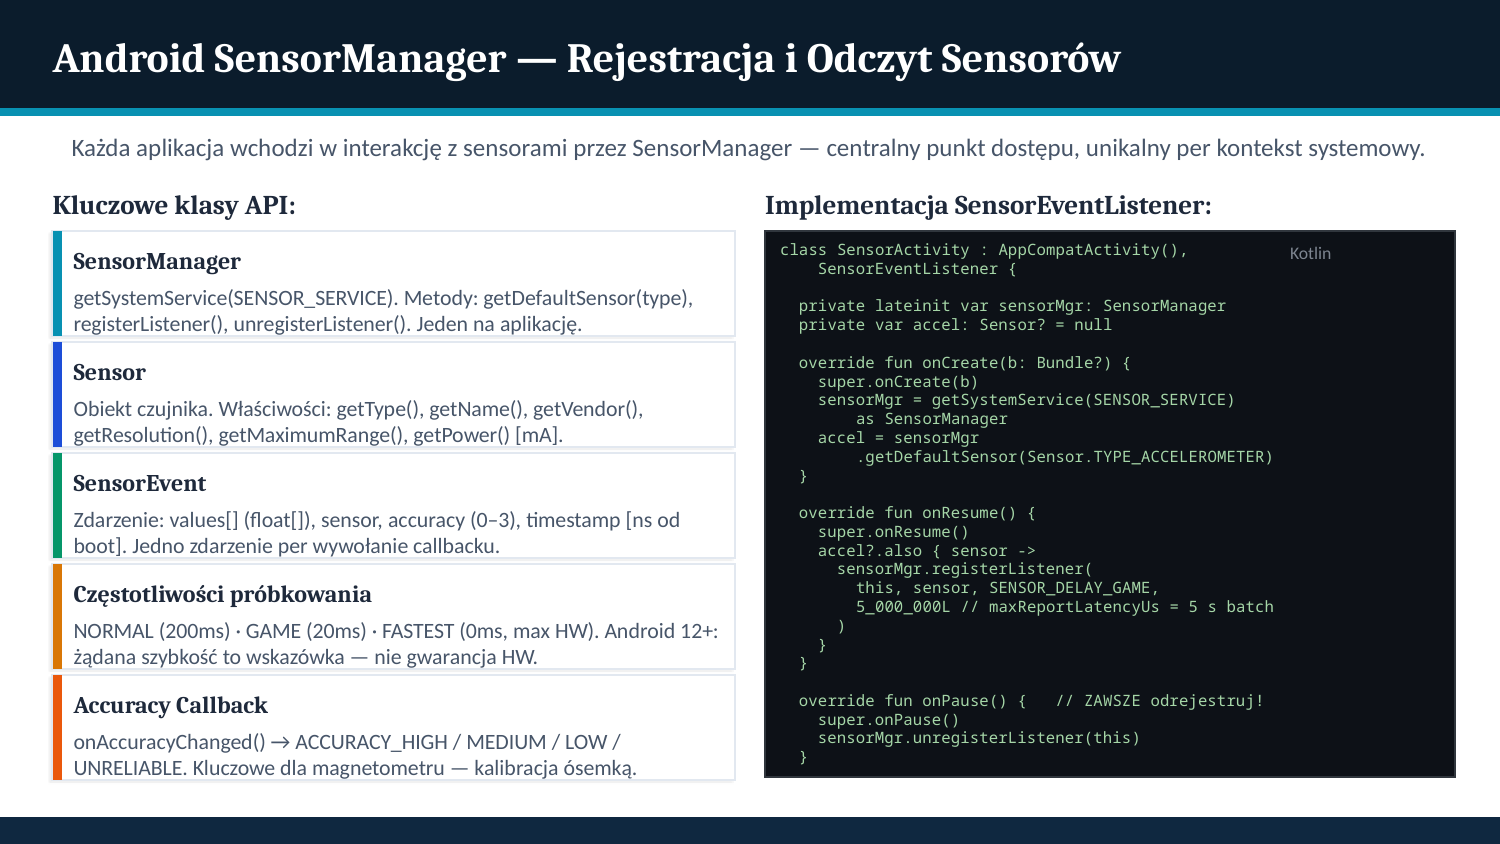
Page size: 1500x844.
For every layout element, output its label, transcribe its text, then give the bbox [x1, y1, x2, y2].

text_box Android SensorManager — Rejestracja i Odczyt Sensorów [53, 9, 1448, 102]
text_box [52, 675, 735, 780]
text_box [52, 342, 735, 447]
text_box [52, 231, 735, 336]
text_box Implementacja SensorEventListener: [765, 183, 1455, 225]
text_box SensorEvent [73, 462, 726, 501]
text_box SensorManager [73, 240, 726, 279]
text_box onAccuracyChanged() → ACCURACY_HIGH / MEDIUM / LOW / UNRELIABLE. Kluczowe dla magnetometru — kalibracja ósemką. [73, 727, 726, 769]
text_box Sensor [73, 351, 726, 390]
text_box class SensorActivity : AppCompatActivity(), SensorEventListener { private lateinit var sensorMgr: SensorManager private var accel: Sensor? = null override fun onCreate(b: Bundle?) { super.onCreate(b) sensorMgr = getSystemService(SENSOR_SERVICE) as SensorManager accel = sensorMgr .getDefaultSensor(Sensor.TYPE_ACCELEROMETER) } override fun onResume() { super.onResume() accel?.also { sensor -> sensorMgr.registerListener( this, sensor, SENSOR_DELAY_GAME, 5_000_000L // maxReportLatencyUs = 5 s batch ) } } override fun onPause() { // ZAWSZE odrejestruj! super.onPause() sensorMgr.unregisterListener(this) } [780, 240, 1443, 766]
text_box Accuracy Callback [73, 684, 726, 723]
text_box Zdarzenie: values[] (float[]), sensor, accuracy (0–3), timestamp [ns od boot]. Jedno zdarzenie per wywołanie callbacku. [73, 505, 726, 548]
text_box Częstotliwości próbkowania [73, 573, 726, 612]
text_box Kluczowe klasy API: [52, 183, 735, 225]
text_box Obiekt czujnika. Właściwości: getType(), getName(), getVendor(), getResolution(), getMaximumRange(), getPower() [mA]. [73, 394, 726, 436]
text_box [0, 817, 1500, 844]
text_box [52, 453, 735, 558]
text_box [0, 0, 1500, 116]
text_box [765, 231, 1455, 777]
text_box [52, 564, 735, 669]
text_box Każda aplikacja wchodzi w interakcję z sensorami przez SensorManager — centralny punkt dostępu, unikalny per kontekst systemowy. [53, 123, 1448, 171]
text_box NORMAL (200ms) · GAME (20ms) · FASTEST (0ms, max HW). Android 12+: żądana szybkość to wskazówka — nie gwarancja HW. [73, 616, 726, 658]
text_box getSystemService(SENSOR_SERVICE). Metody: getDefaultSensor(type), registerListener(), unregisterListener(). Jeden na aplikację. [73, 283, 726, 326]
